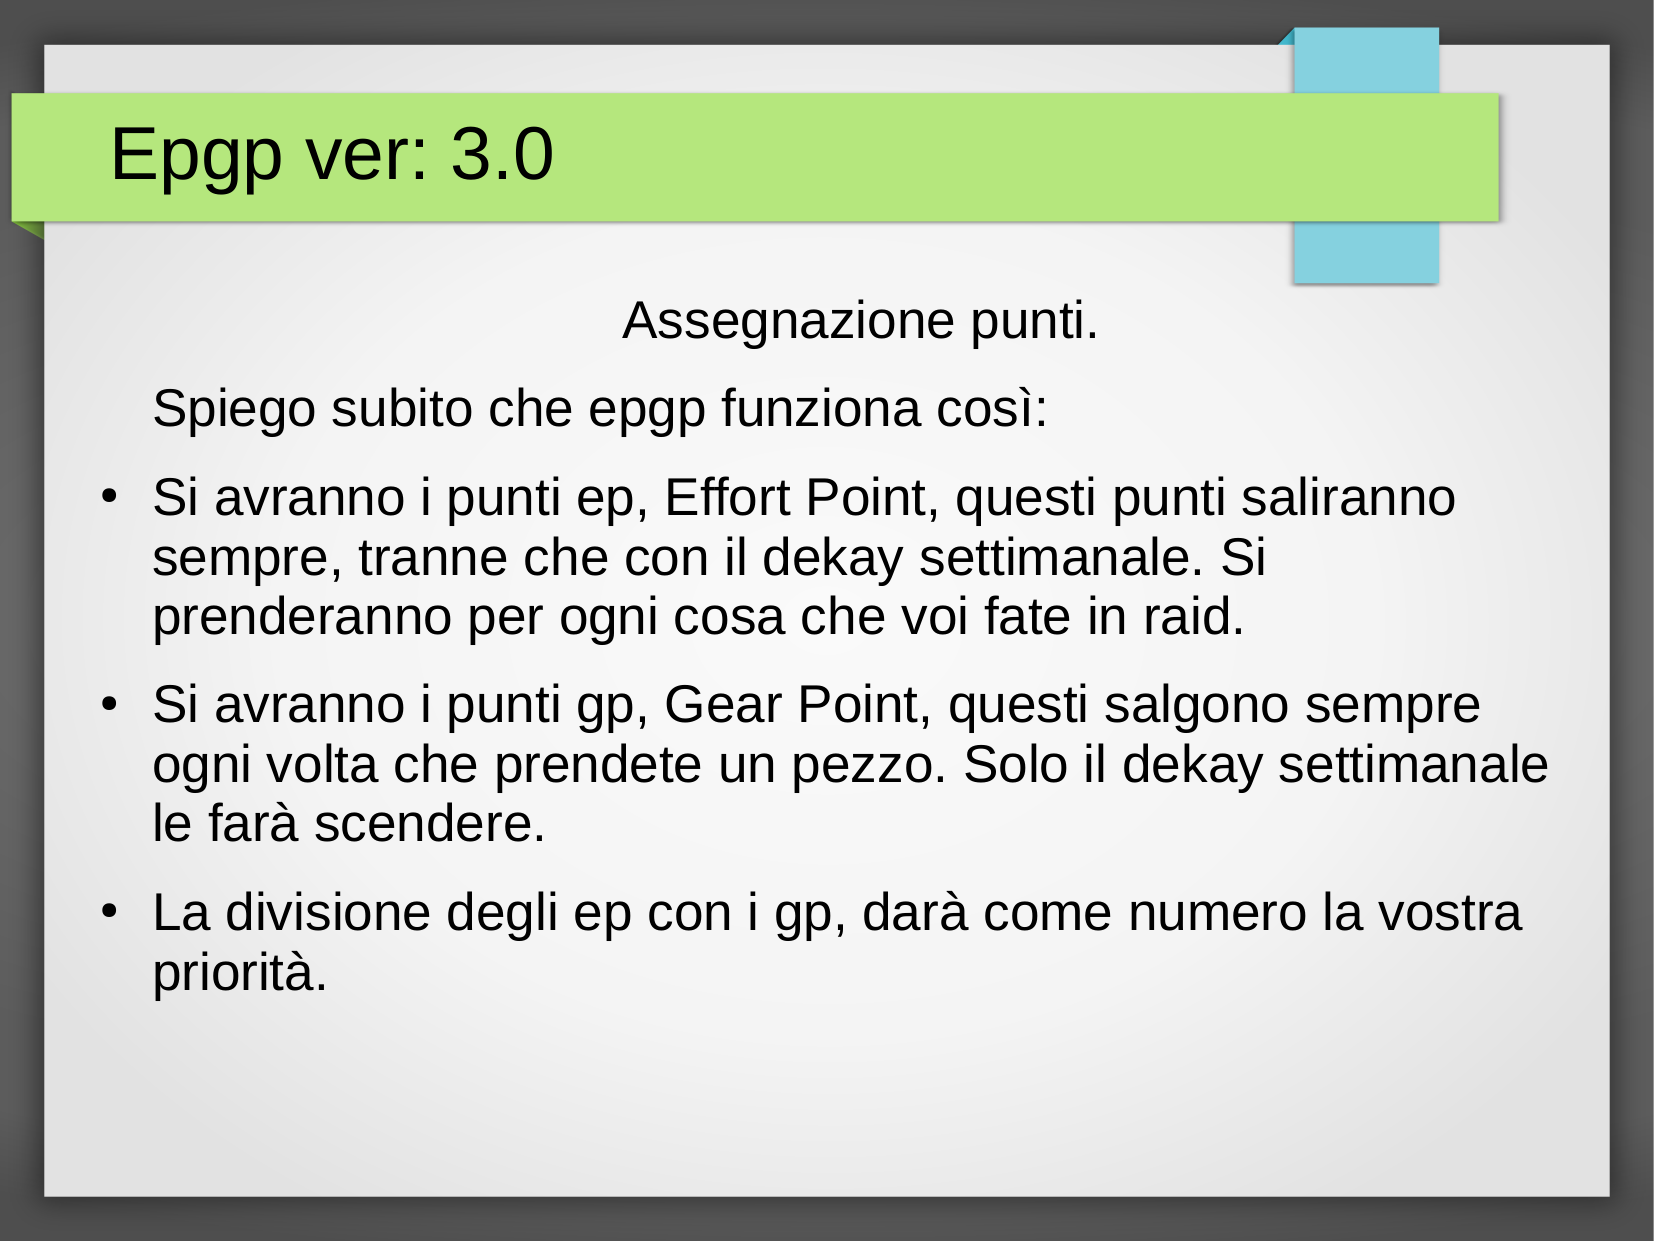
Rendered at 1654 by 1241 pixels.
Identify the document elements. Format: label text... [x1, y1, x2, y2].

list Assegnazione punti. Spiego subito che epgp funziona così: Si avranno i punti ep, Effort Point, questi punti saliranno sempre, tranne che con il dekay settimanale. Si prenderanno per ogni cosa che voi fate in raid. Si avranno i punti gp, Gear Point, questi salgono sempre ogni volta che prendete un pezzo. Solo il dekay settimanale le farà scendere. La divisione degli ep con i gp, darà come numero la vostra priorità. [82, 290, 1571, 1010]
picture [0, 0, 1654, 1241]
title Epgp ver: 3.0 [82, 94, 1264, 213]
